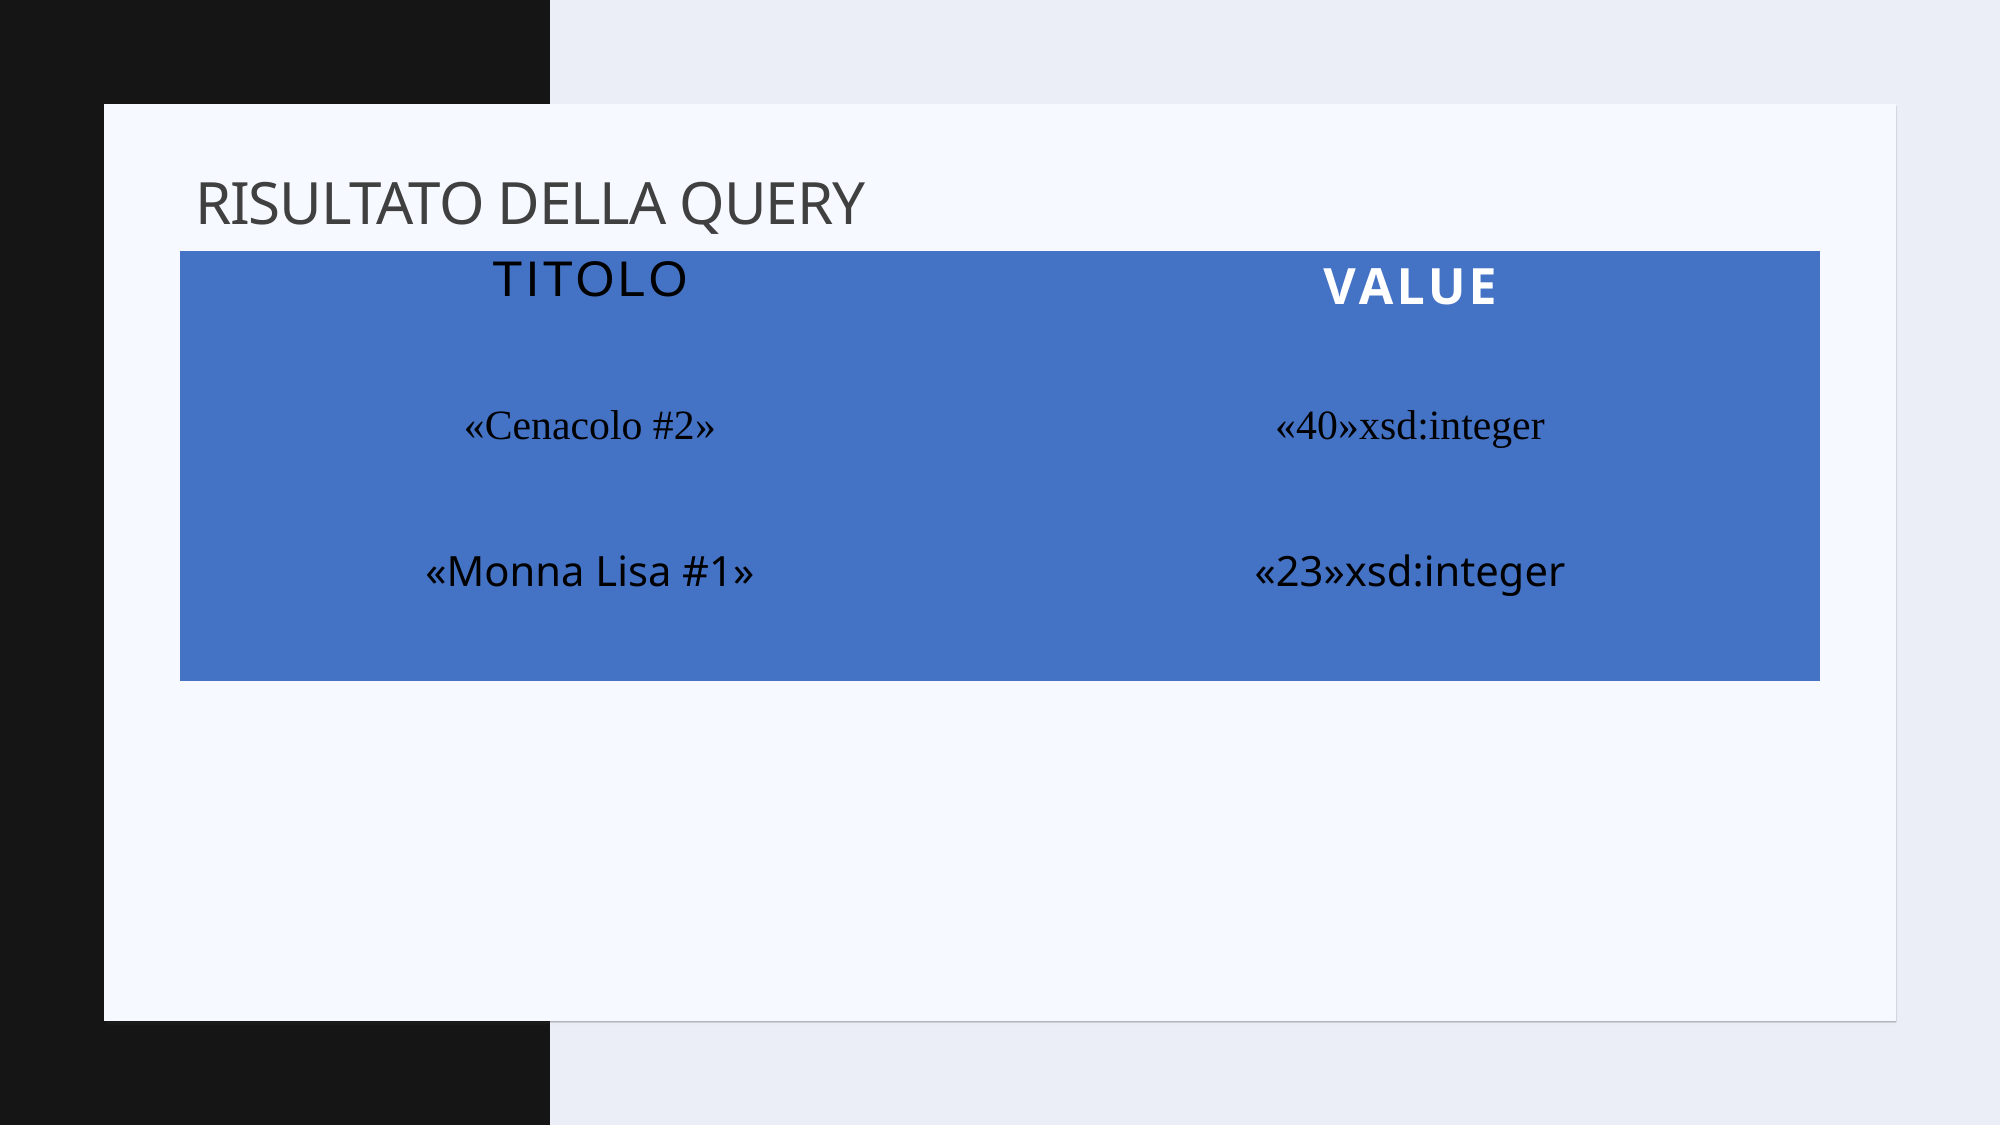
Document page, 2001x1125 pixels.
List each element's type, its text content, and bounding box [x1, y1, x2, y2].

table_cell «Monna Lisa #1» [180, 541, 1000, 681]
table_cell «23»xsd:integer [1000, 541, 1820, 681]
table_header titolo [180, 252, 1000, 402]
table_header Value [1000, 252, 1820, 402]
table_cell «Cenacolo #2» [180, 402, 1000, 541]
title Risultato della query [180, 154, 1831, 252]
table_cell «40»xsd:integer [1000, 402, 1820, 541]
